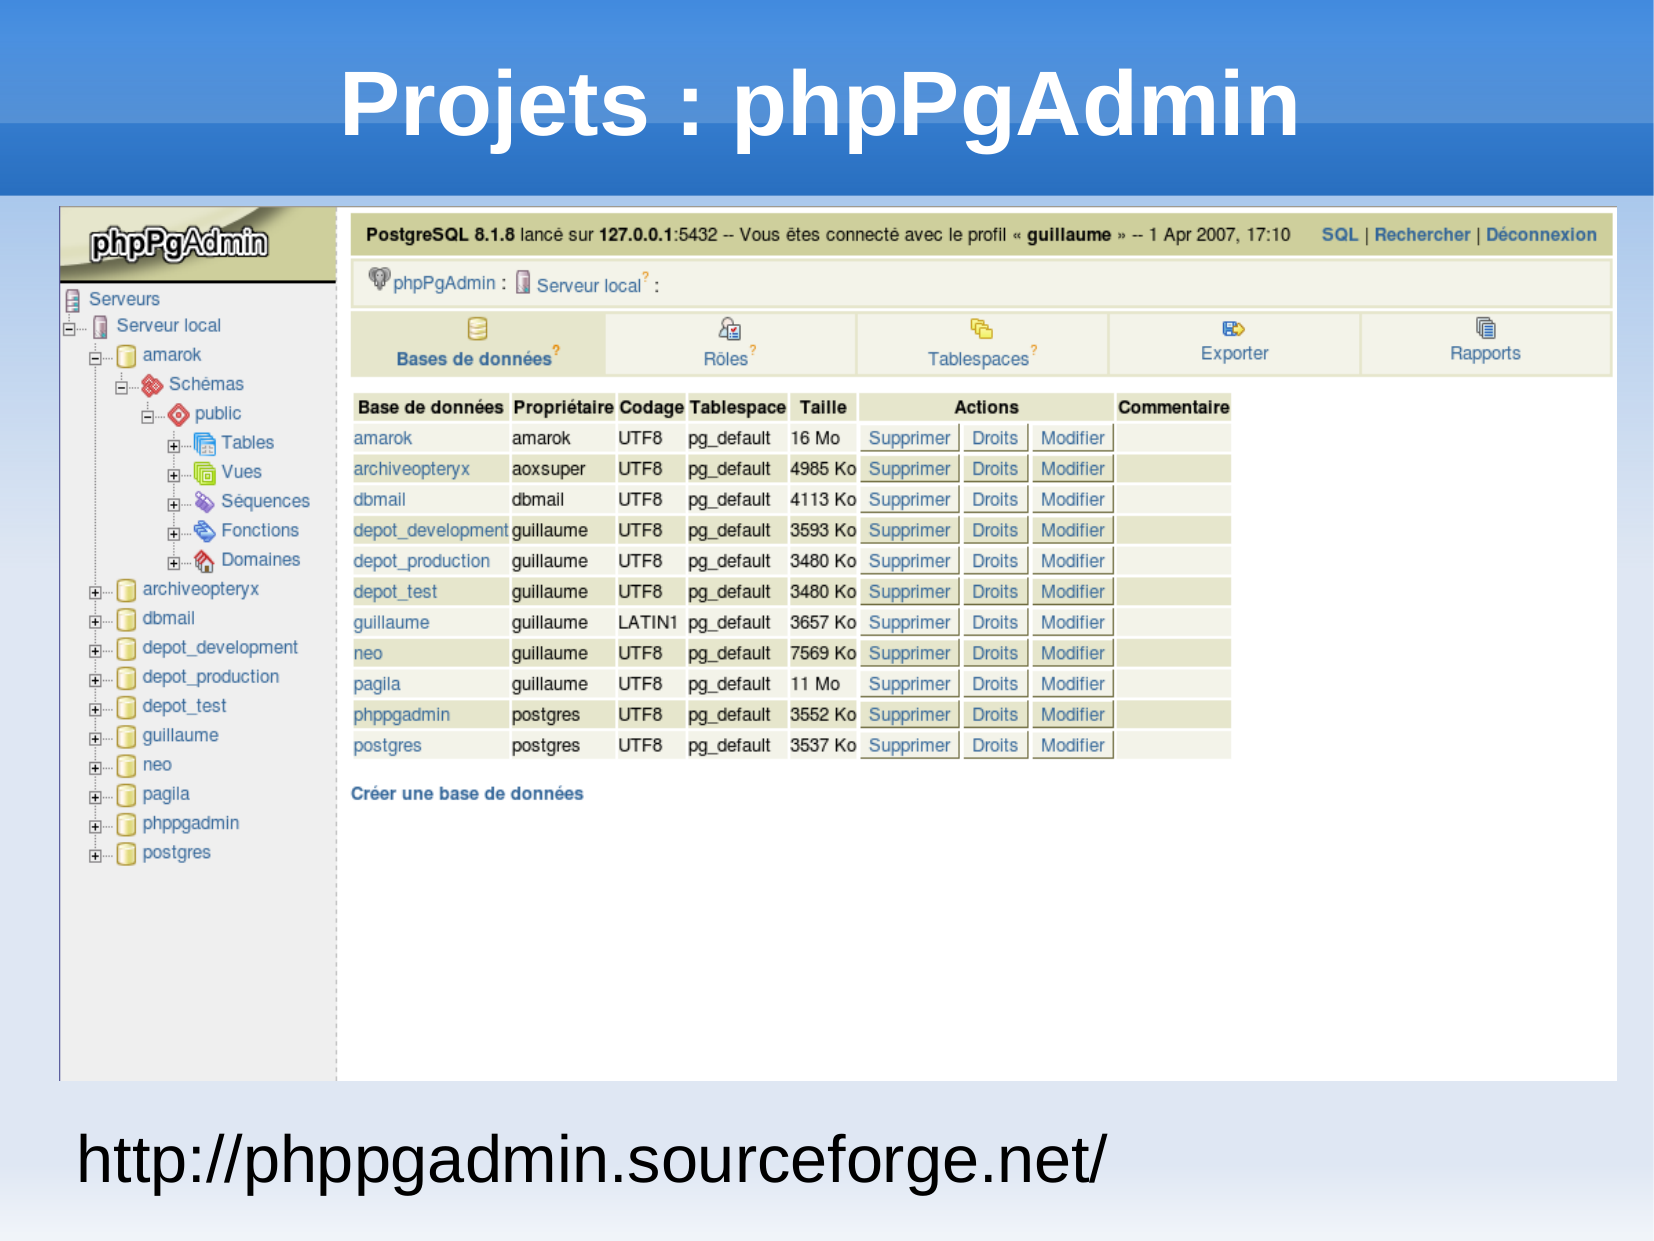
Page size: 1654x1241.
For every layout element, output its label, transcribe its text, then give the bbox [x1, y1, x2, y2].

picture [0, 0, 1654, 1241]
title Projets : phpPgAdmin [76, 0, 1565, 206]
list http://phppgadmin.sourceforge.net/ [59, 1122, 1182, 1211]
